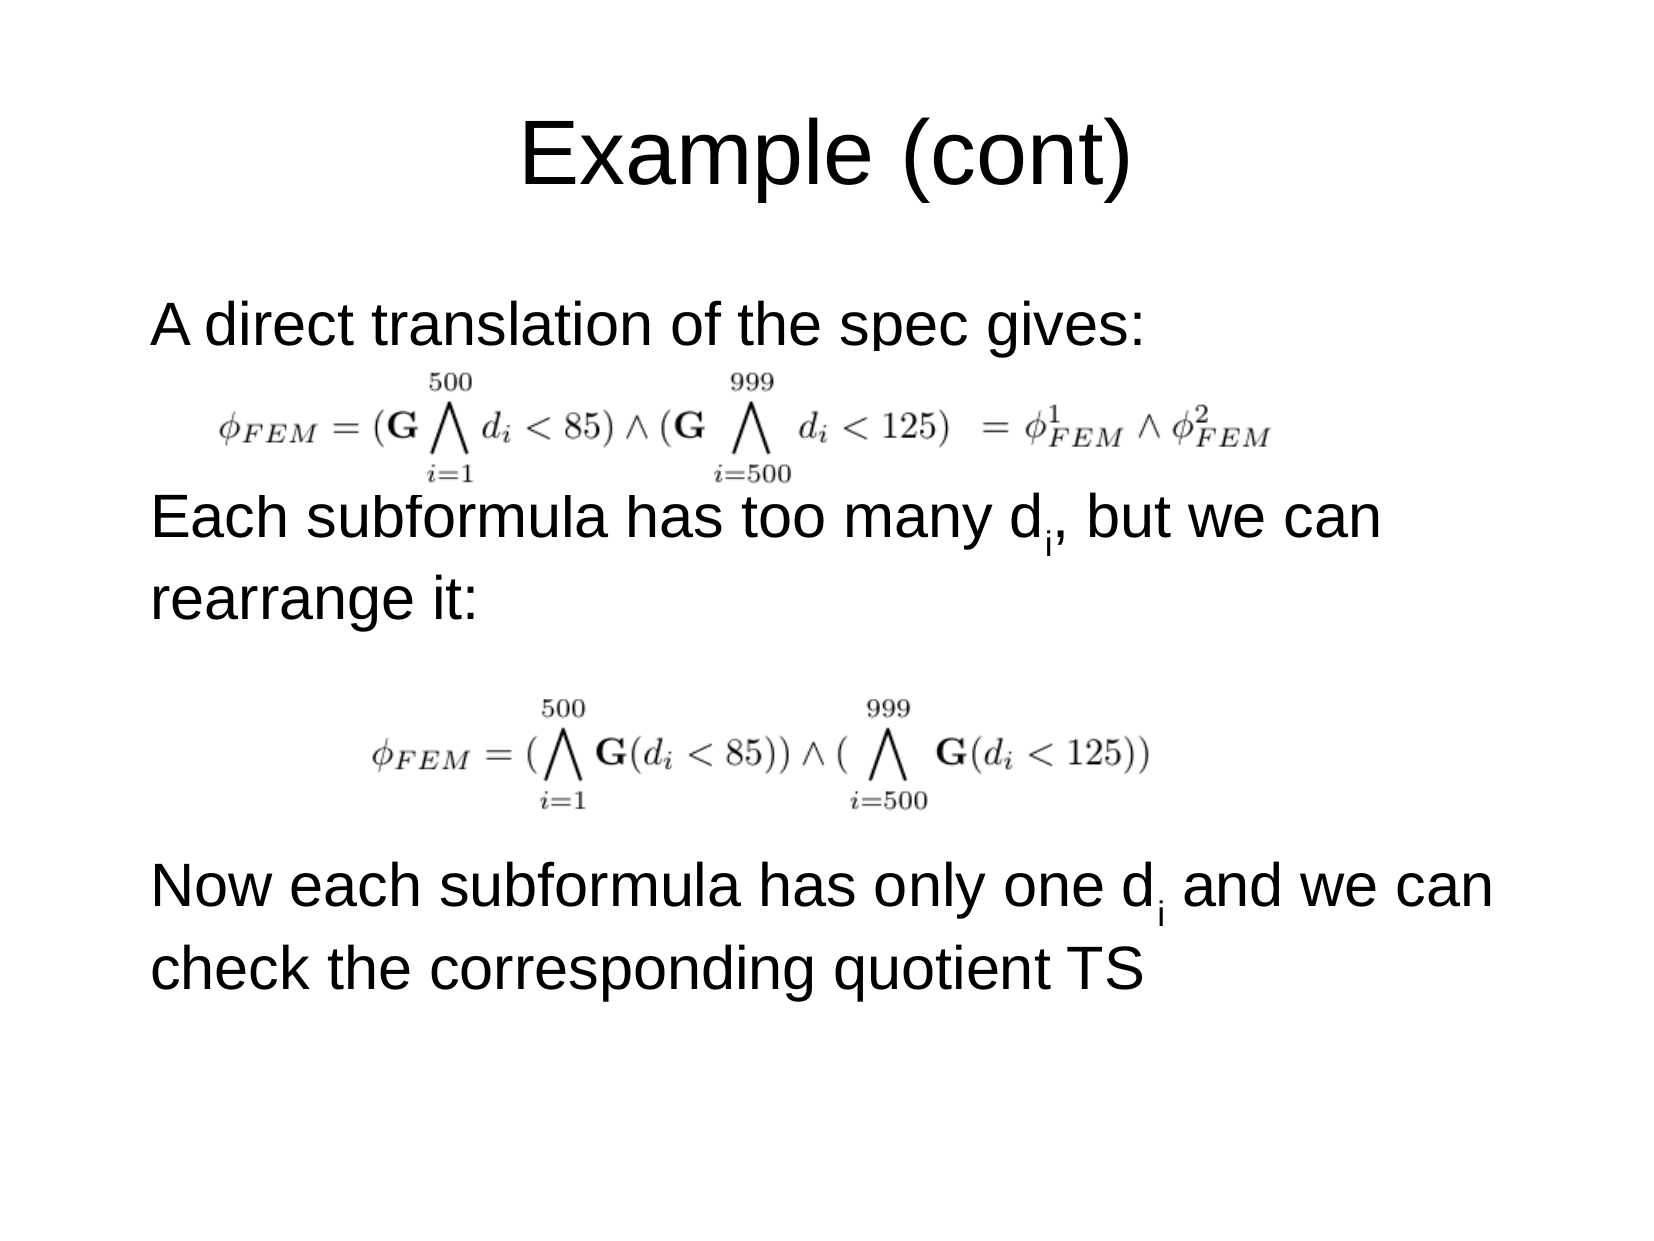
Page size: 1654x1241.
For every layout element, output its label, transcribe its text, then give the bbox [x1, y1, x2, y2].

title Example (cont) [82, 49, 1571, 257]
list A direct translation of the spec gives: Each subformula has too many di, but we can rearrange it: Now each subformula has only one di and we can check the corresponding quotient TS [82, 290, 1571, 1010]
picture [210, 351, 1275, 496]
picture [341, 671, 1171, 826]
